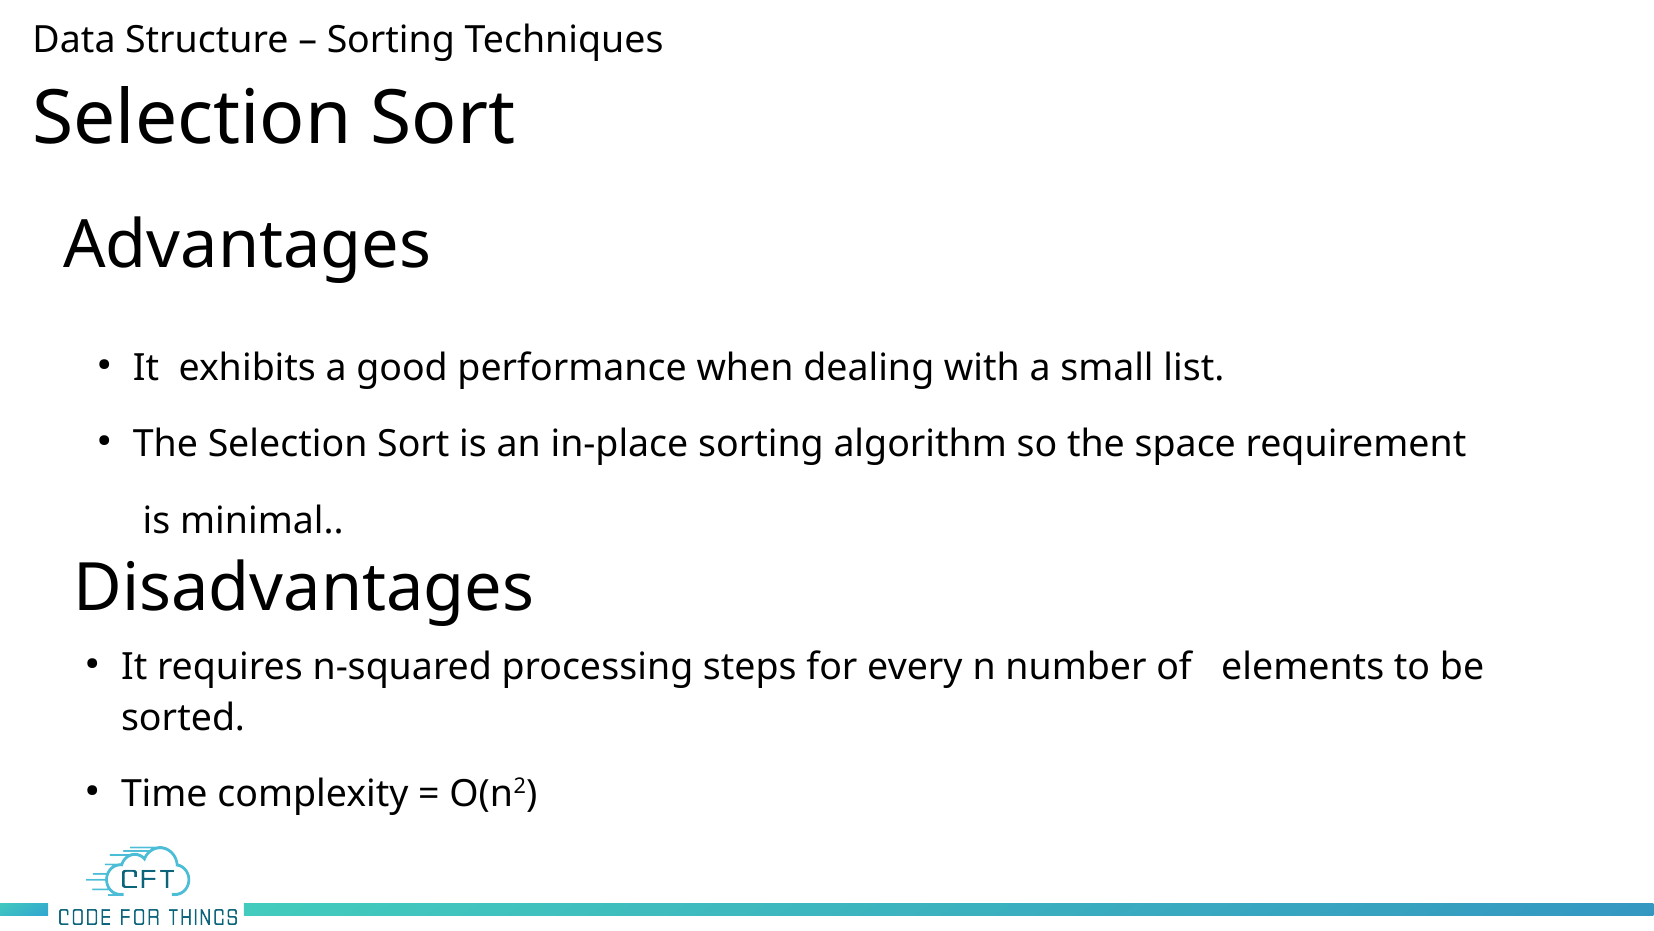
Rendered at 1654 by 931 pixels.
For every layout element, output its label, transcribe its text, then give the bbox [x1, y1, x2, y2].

title Data Structure – Sorting Techniques Selection Sort [32, 12, 1184, 166]
text_box It requires n-squared processing steps for every n number of elements to be sorted. Time complexity = O(n2) [70, 631, 1571, 803]
picture [59, 846, 237, 925]
text_box Disadvantages [59, 531, 861, 634]
text_box It exhibits a good performance when dealing with a small list. The Selection Sort is an in-place sorting algorithm so the space requirement is minimal.. [82, 307, 1582, 518]
text_box Advantages [48, 188, 851, 292]
